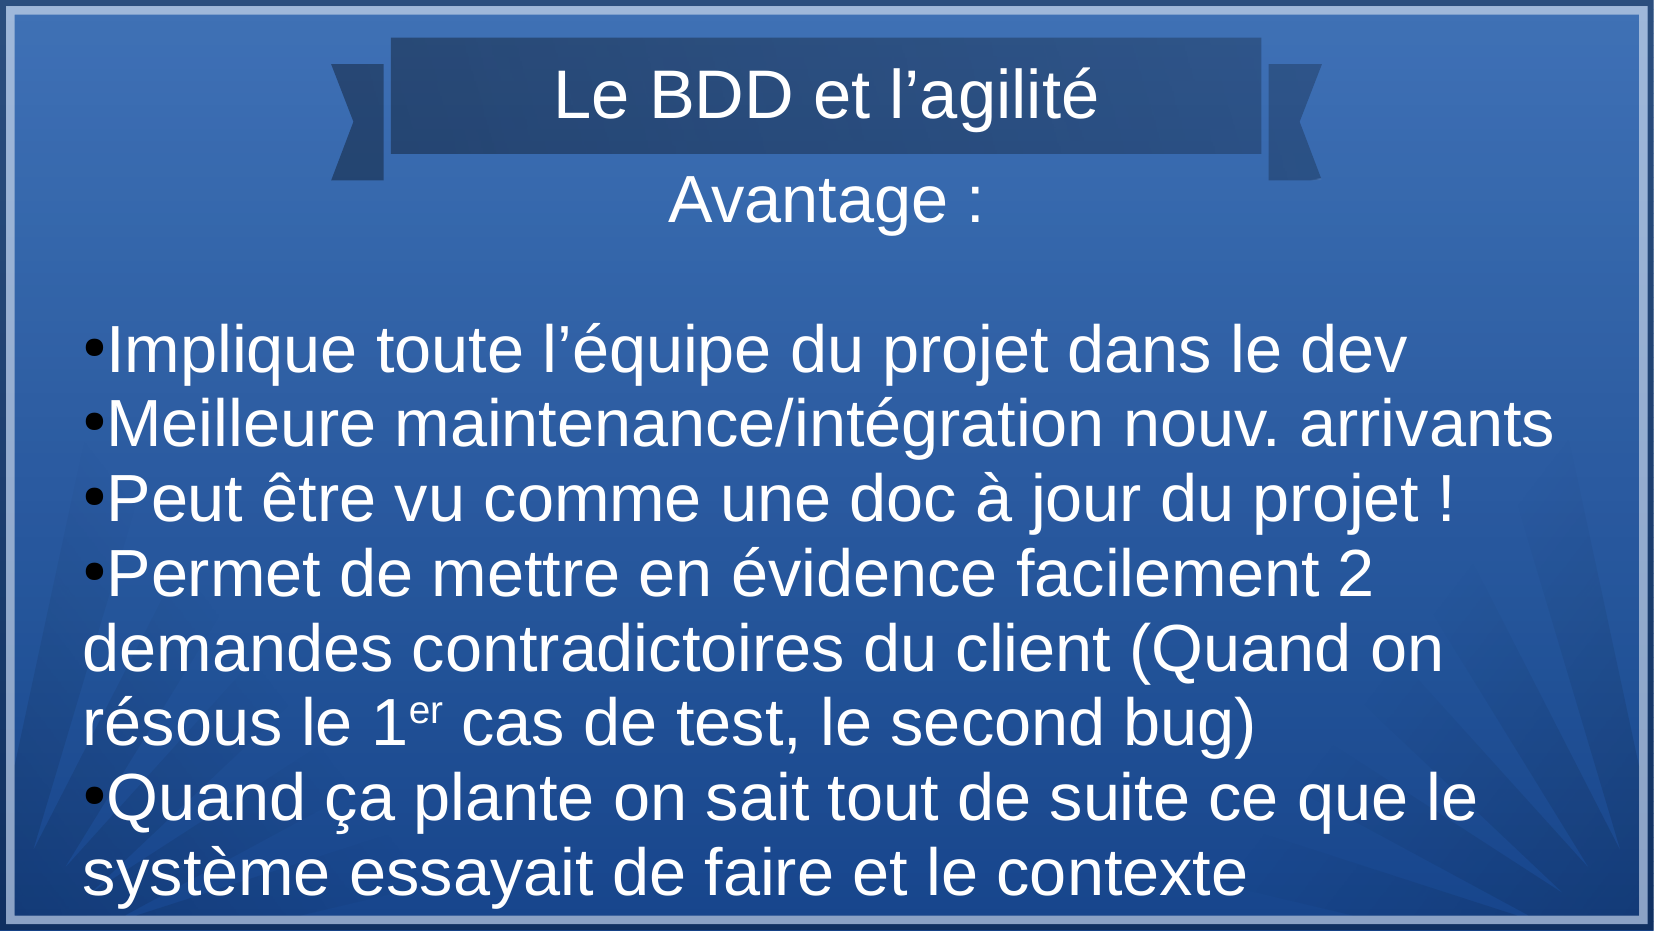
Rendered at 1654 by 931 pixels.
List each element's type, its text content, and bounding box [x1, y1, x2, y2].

subtitle Avantage : Implique toute l’équipe du projet dans le dev Meilleure maintenance/intégration nouv. arrivants Peut être vu comme une doc à jour du projet ! Permet de mettre en évidence facilement 2 demandes contradictoires du client (Quand on résous le 1er cas de test, le second bug) Quand ça plante on sait tout de suite ce que le système essayait de faire et le contexte [82, 160, 1571, 911]
title Le BDD et l’agilité [389, 35, 1264, 154]
